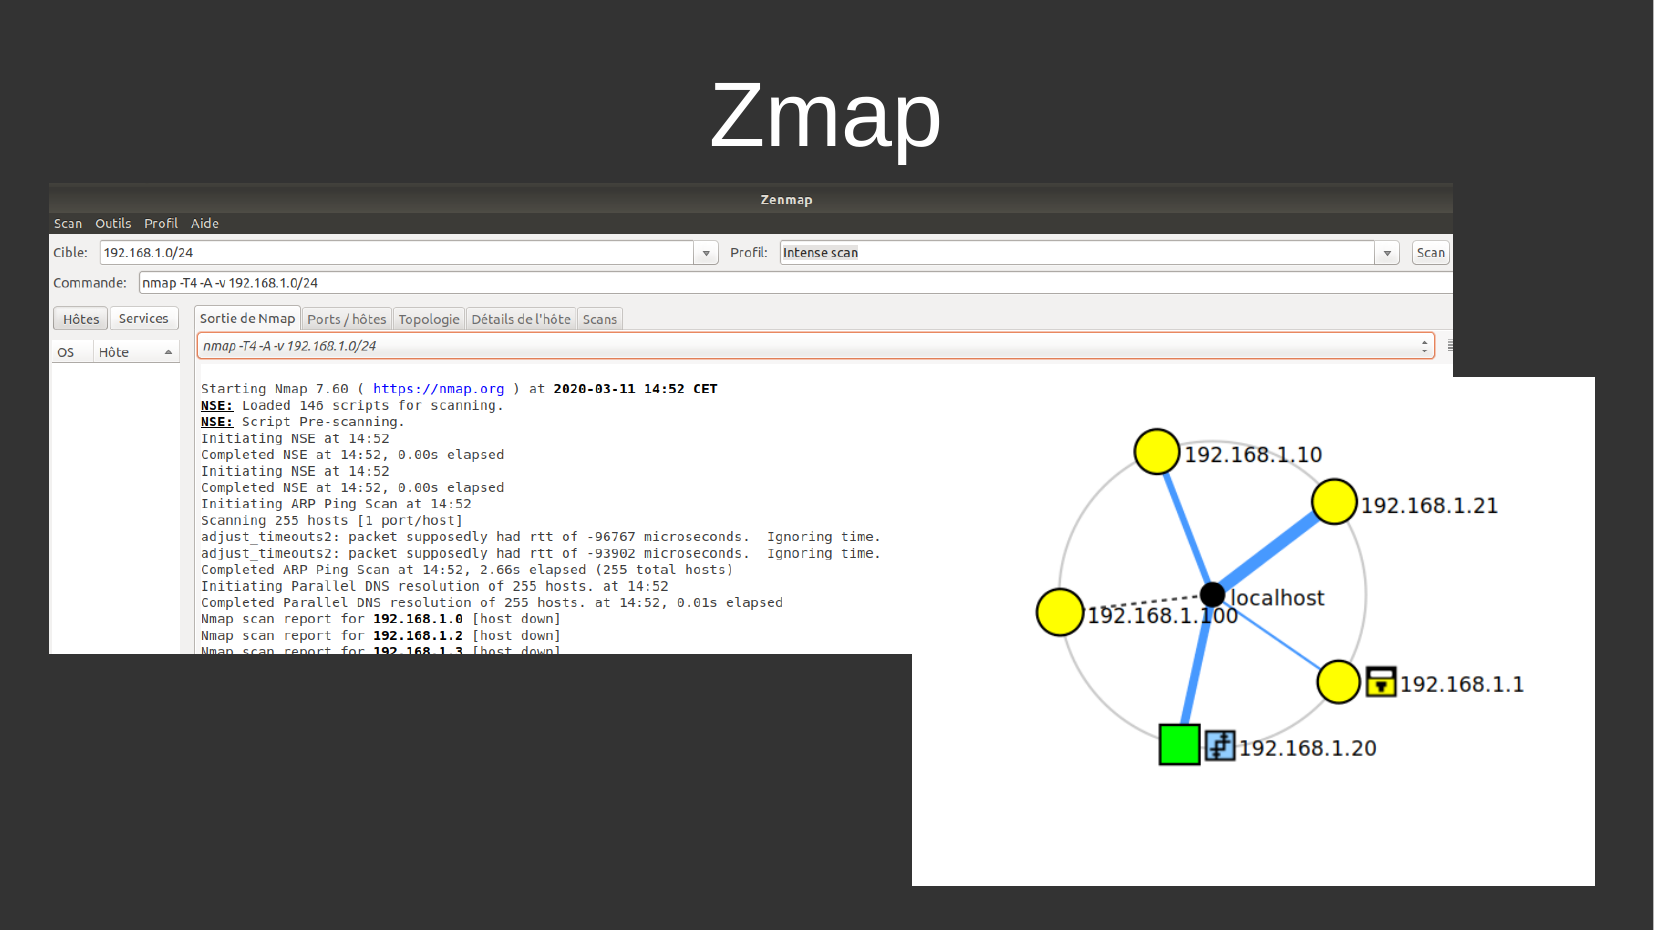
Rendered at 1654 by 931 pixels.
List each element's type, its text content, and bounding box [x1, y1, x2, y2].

picture [49, 183, 1595, 886]
title Zmap [82, 37, 1571, 193]
